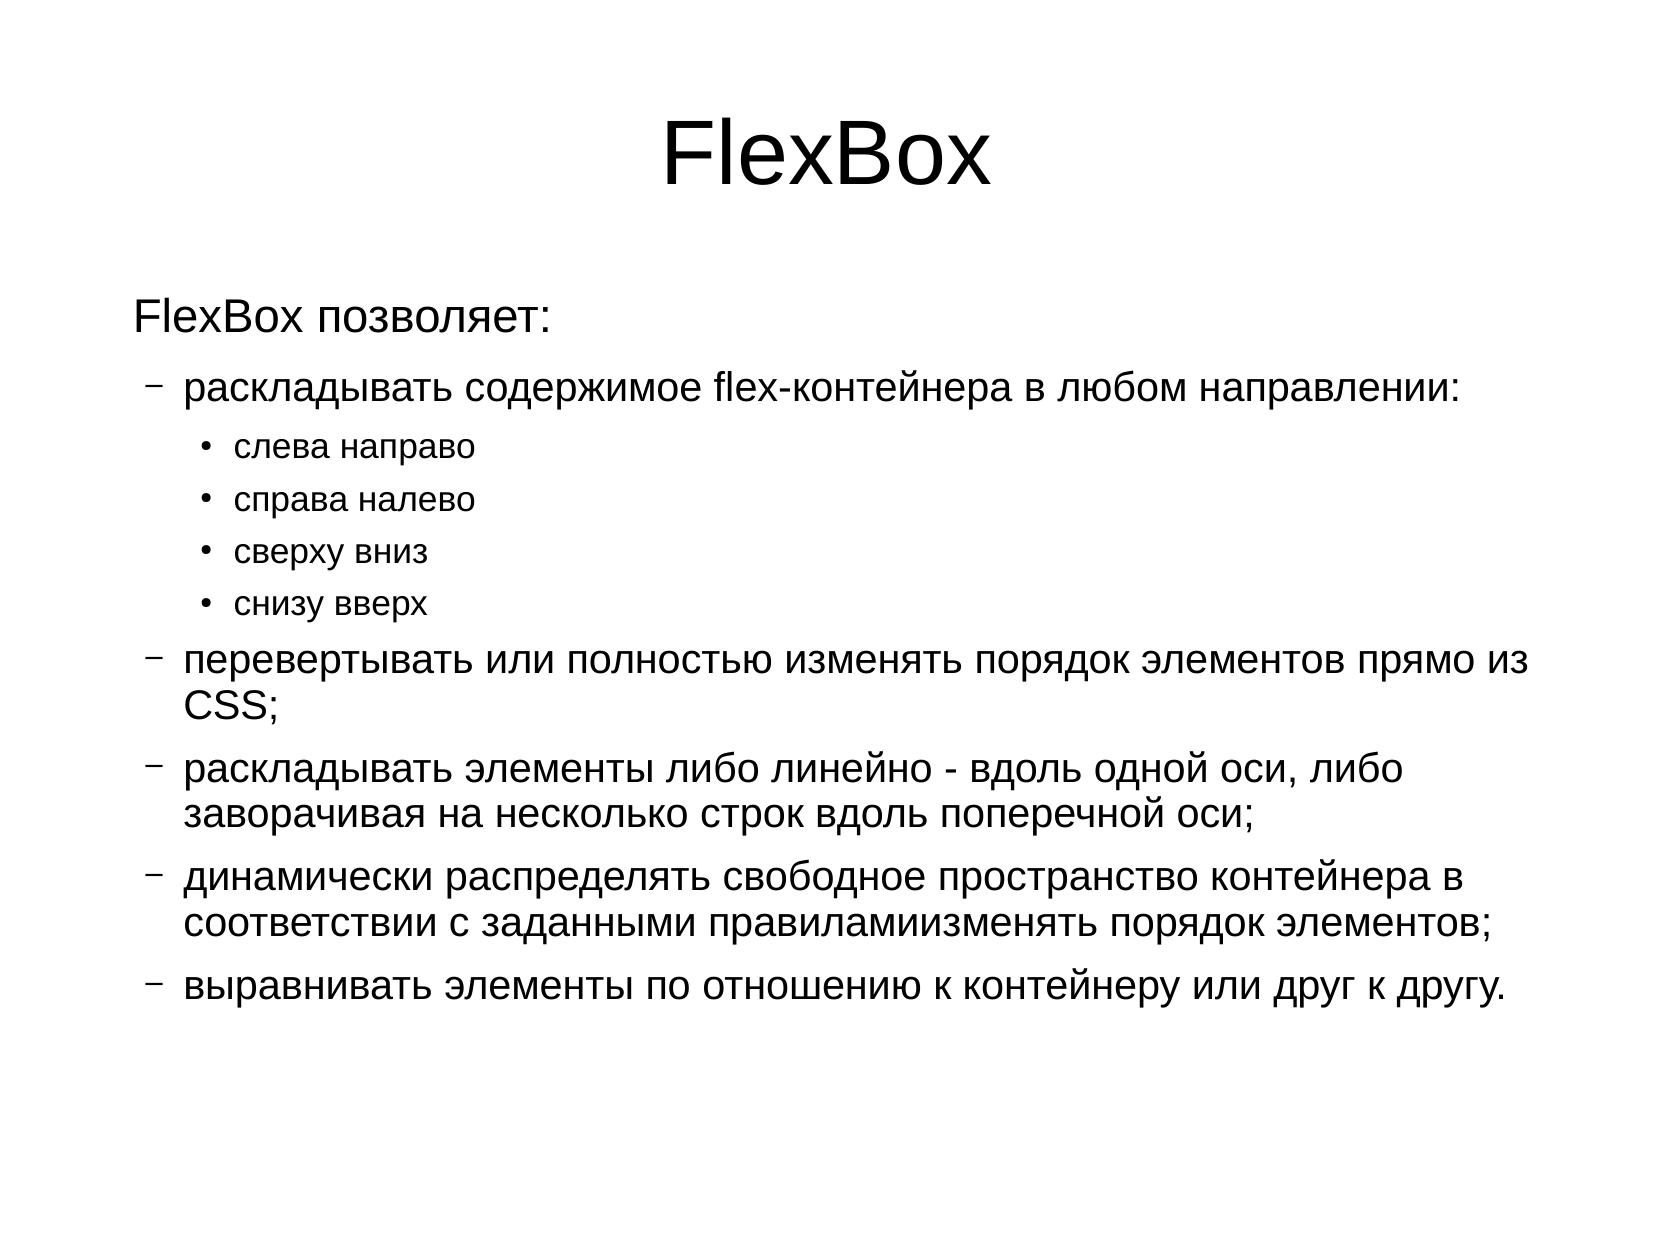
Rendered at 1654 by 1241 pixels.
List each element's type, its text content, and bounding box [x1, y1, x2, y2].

title FlexBox [82, 49, 1571, 257]
list FlexBox позволяет: раскладывать содержимое flex-контейнера в любом направлении: слева направо справа налево сверху вниз снизу вверх перевертывать или полностью изменять порядок элементов прямо из CSS; раскладывать элементы либо линейно - вдоль одной оси, либо заворачивая на несколько строк вдоль поперечной оси; динамически распределять свободное пространство контейнера в соответствии с заданными правиламиизменять порядок элементов; выравнивать элементы по отношению к контейнеру или друг к другу. [82, 290, 1571, 1010]
